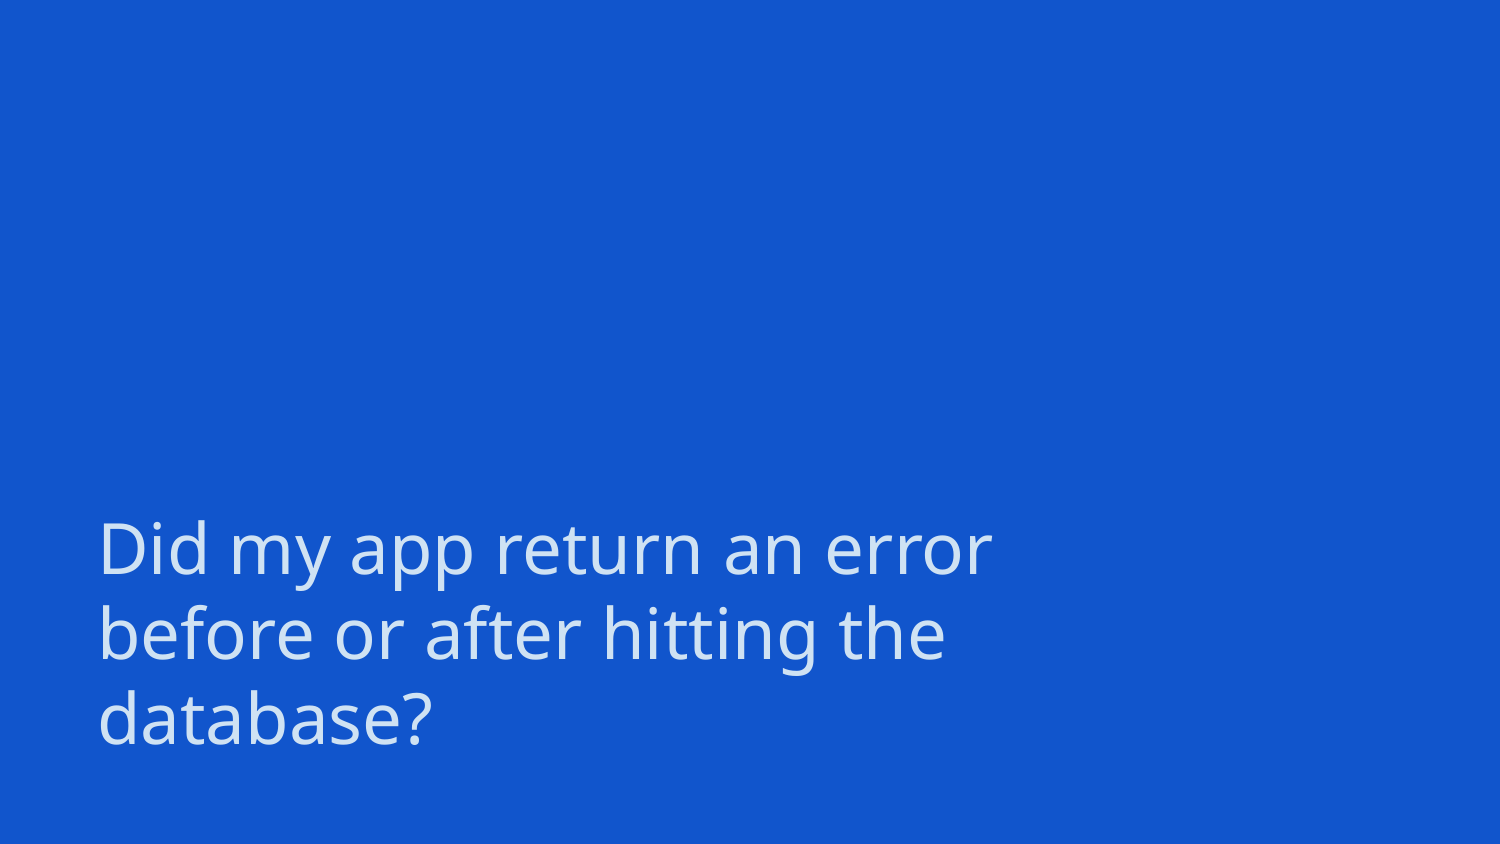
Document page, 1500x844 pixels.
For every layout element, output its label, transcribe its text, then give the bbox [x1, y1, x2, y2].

text_box Did my app return an error before or after hitting the database? [82, 488, 1098, 844]
